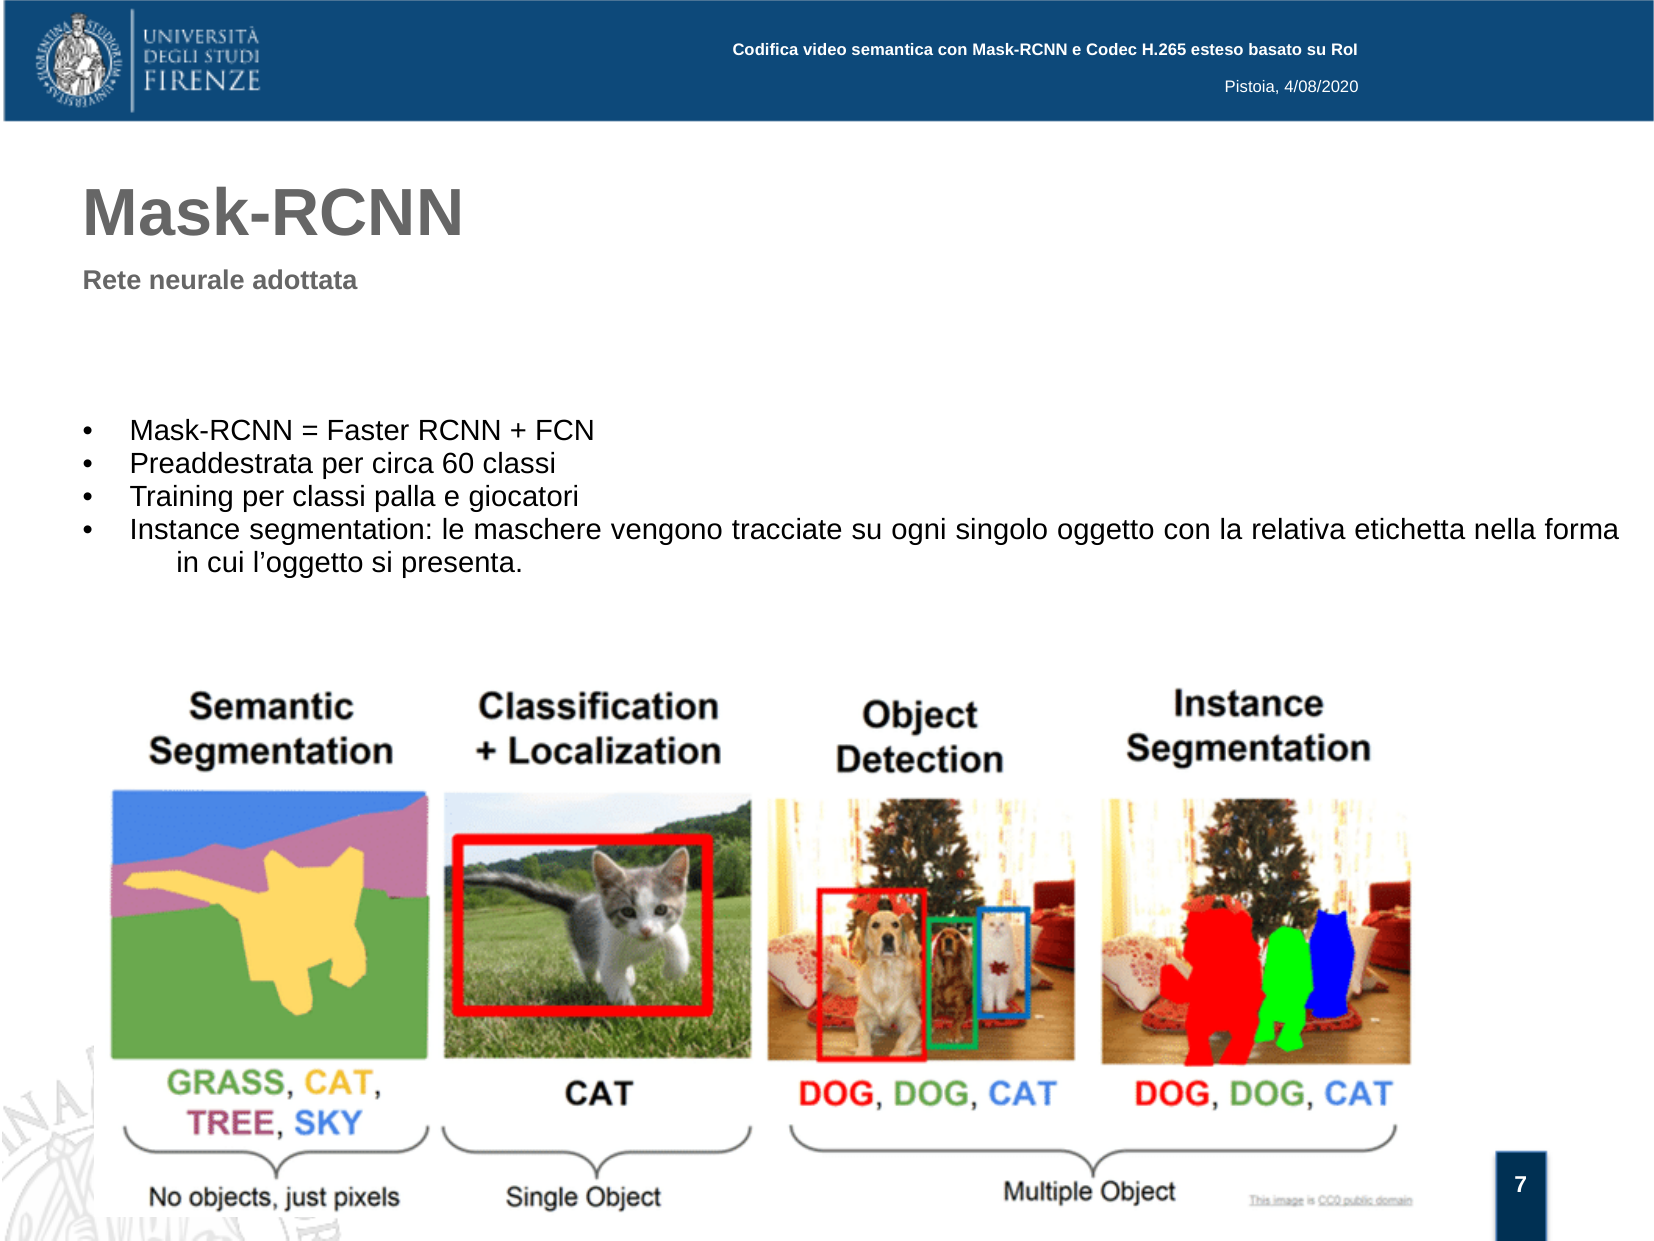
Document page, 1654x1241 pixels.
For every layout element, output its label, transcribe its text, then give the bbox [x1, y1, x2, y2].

picture [2, 0, 1654, 1241]
text_box Mask-RCNN = Faster RCNN + FCN Preaddestrata per circa 60 classi Training per classi palla e giocatori Instance segmentation: le maschere vengono tracciate su ogni singolo oggetto con la relativa etichetta nella forma in cui l’oggetto si presenta. [82, 319, 1623, 674]
text_box Codifica video semantica con Mask-RCNN e Codec H.265 esteso basato su RoI Pistoia, 4/08/2020 [732, 29, 1595, 107]
text_box 7 [1505, 1160, 1536, 1208]
text_box Mask-RCNN Rete neurale adottata [82, 137, 945, 296]
